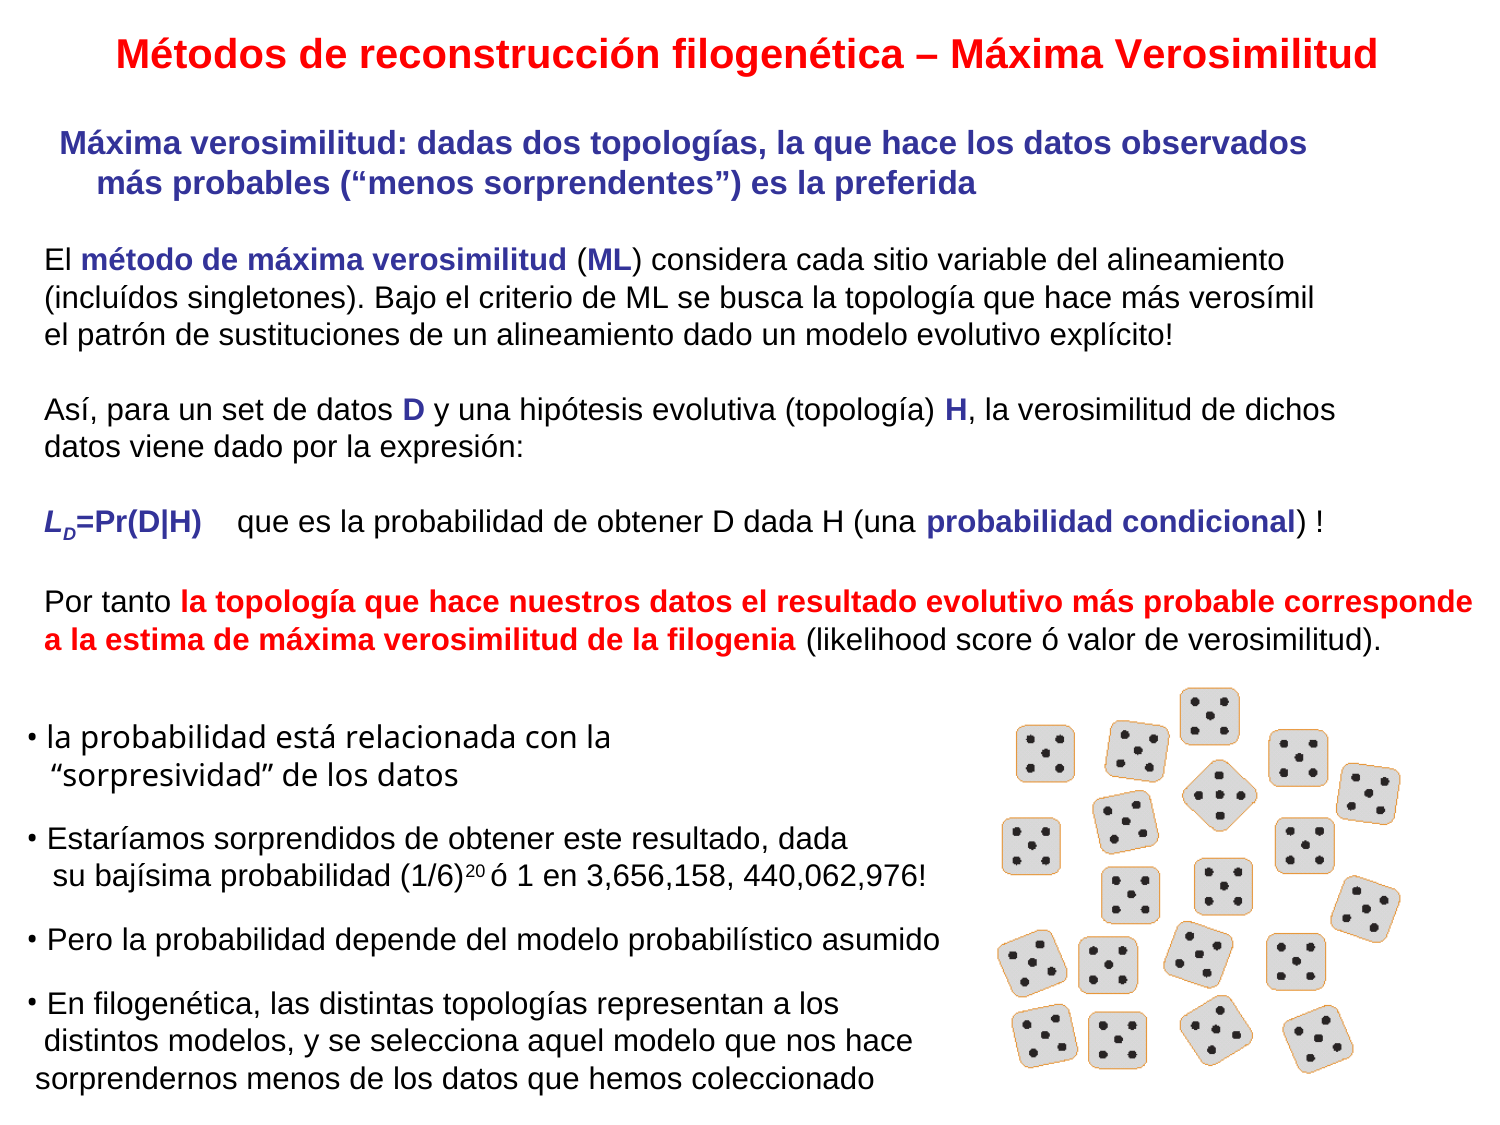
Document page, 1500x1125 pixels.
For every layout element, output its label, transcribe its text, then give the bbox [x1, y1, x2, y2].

text_box En filogenética, las distintas topologías representan a los distintos modelos, y se selecciona aquel modelo que nos hace sorprendernos menos de los datos que hemos coleccionado [11, 975, 930, 1104]
text_box Pero la probabilidad depende del modelo probabilístico asumido [11, 911, 958, 965]
text_box El método de máxima verosimilitud (ML) considera cada sitio variable del alineamiento (incluídos singletones). Bajo el criterio de ML se busca la topología que hace más verosímil el patrón de sustituciones de un alineamiento dado un modelo evolutivo explícito! Así, para un set de datos D y una hipótesis evolutiva (topología) H, la verosimilitud de dichos datos viene dado por la expresión: LD=Pr(D|H) que es la probabilidad de obtener D dada H (una probabilidad condicional) ! Por tanto la topología que hace nuestros datos el resultado evolutivo más probable corresponde a la estima de máxima verosimilitud de la filogenia (likelihood score ó valor de verosimilitud). [29, 231, 1499, 665]
text_box Máxima verosimilitud: dadas dos topologías, la que hace los datos observados más probables (“menos sorprendentes”) es la preferida [35, 113, 1325, 209]
text_box la probabilidad está relacionada con la “sorpresividad” de los datos [11, 710, 636, 801]
text_box Estaríamos sorprendidos de obtener este resultado, dada su bajísima probabilidad (1/6)20 ó 1 en 3,656,158, 440,062,976! [11, 810, 943, 901]
picture [992, 680, 1407, 1077]
text_box Métodos de reconstrucción filogenética – Máxima Verosimilitud [100, 19, 1394, 85]
